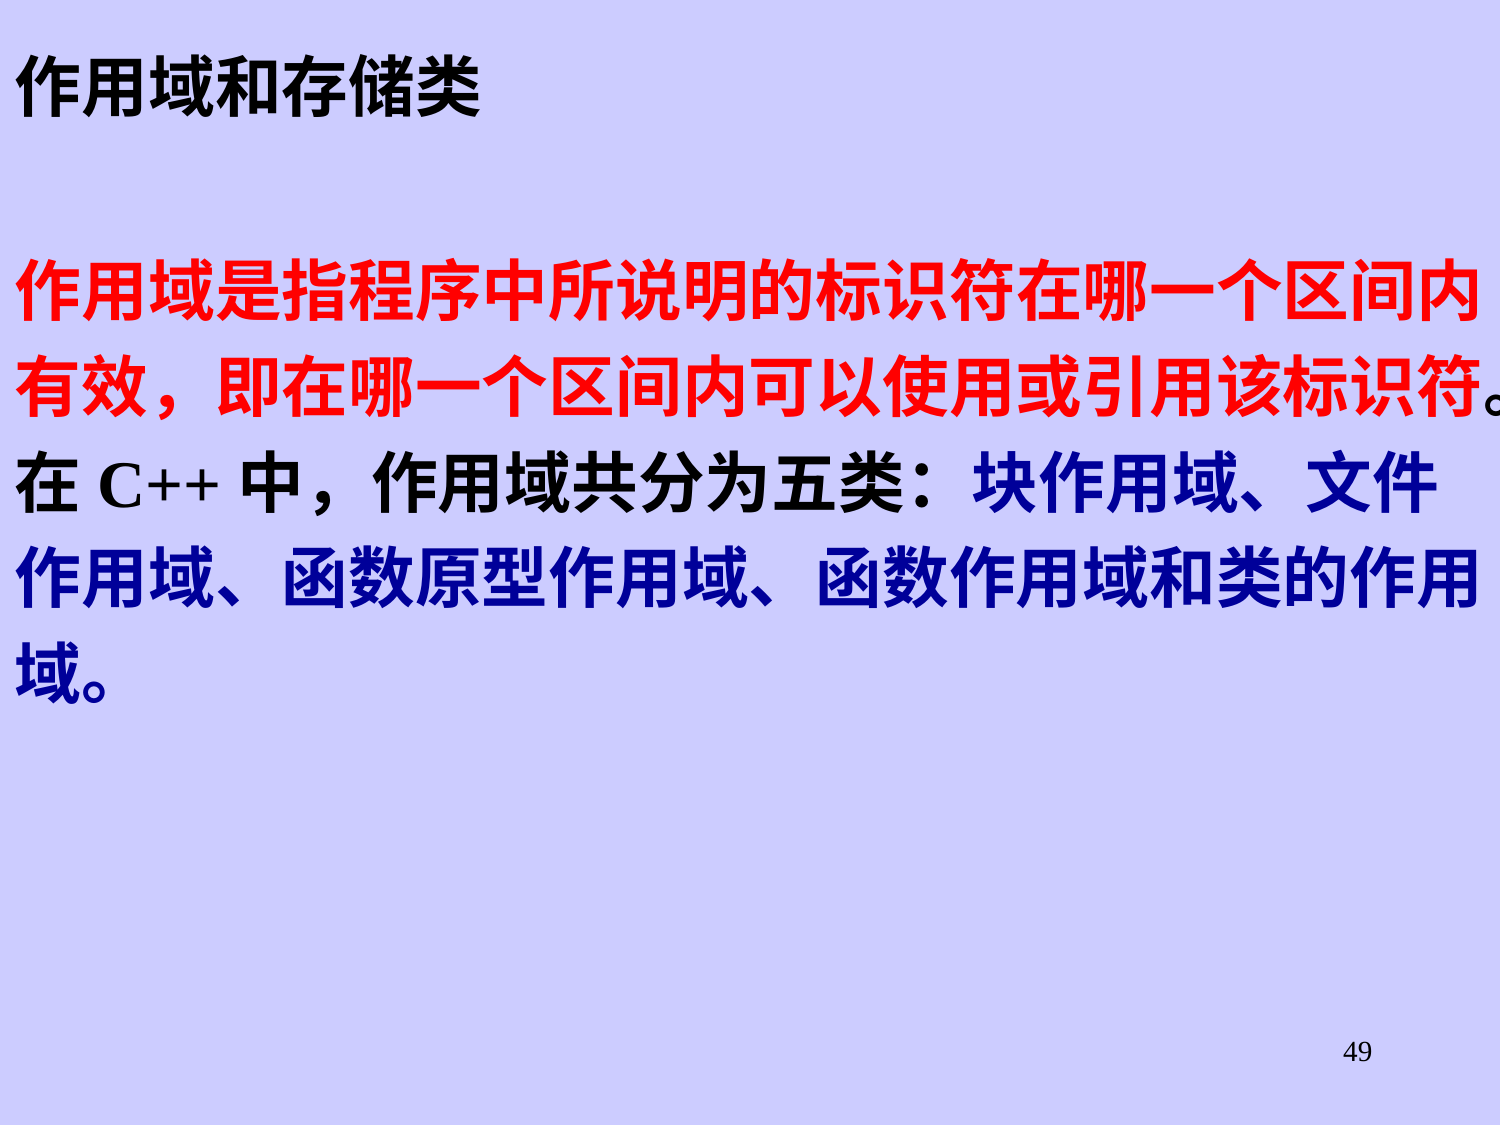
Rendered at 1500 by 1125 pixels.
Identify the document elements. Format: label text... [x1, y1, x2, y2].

text_box 作用域是指程序中所说明的标识符在哪一个区间内有效，即在哪一个区间内可以使用或引用该标识符。在C++中，作用域共分为五类：块作用域、文件作用域、函数原型作用域、函数作用域和类的作用域。 [0, 224, 1500, 720]
text_box 作用域和存储类 [0, 37, 813, 133]
text_box <编号> [1074, 1025, 1388, 1101]
